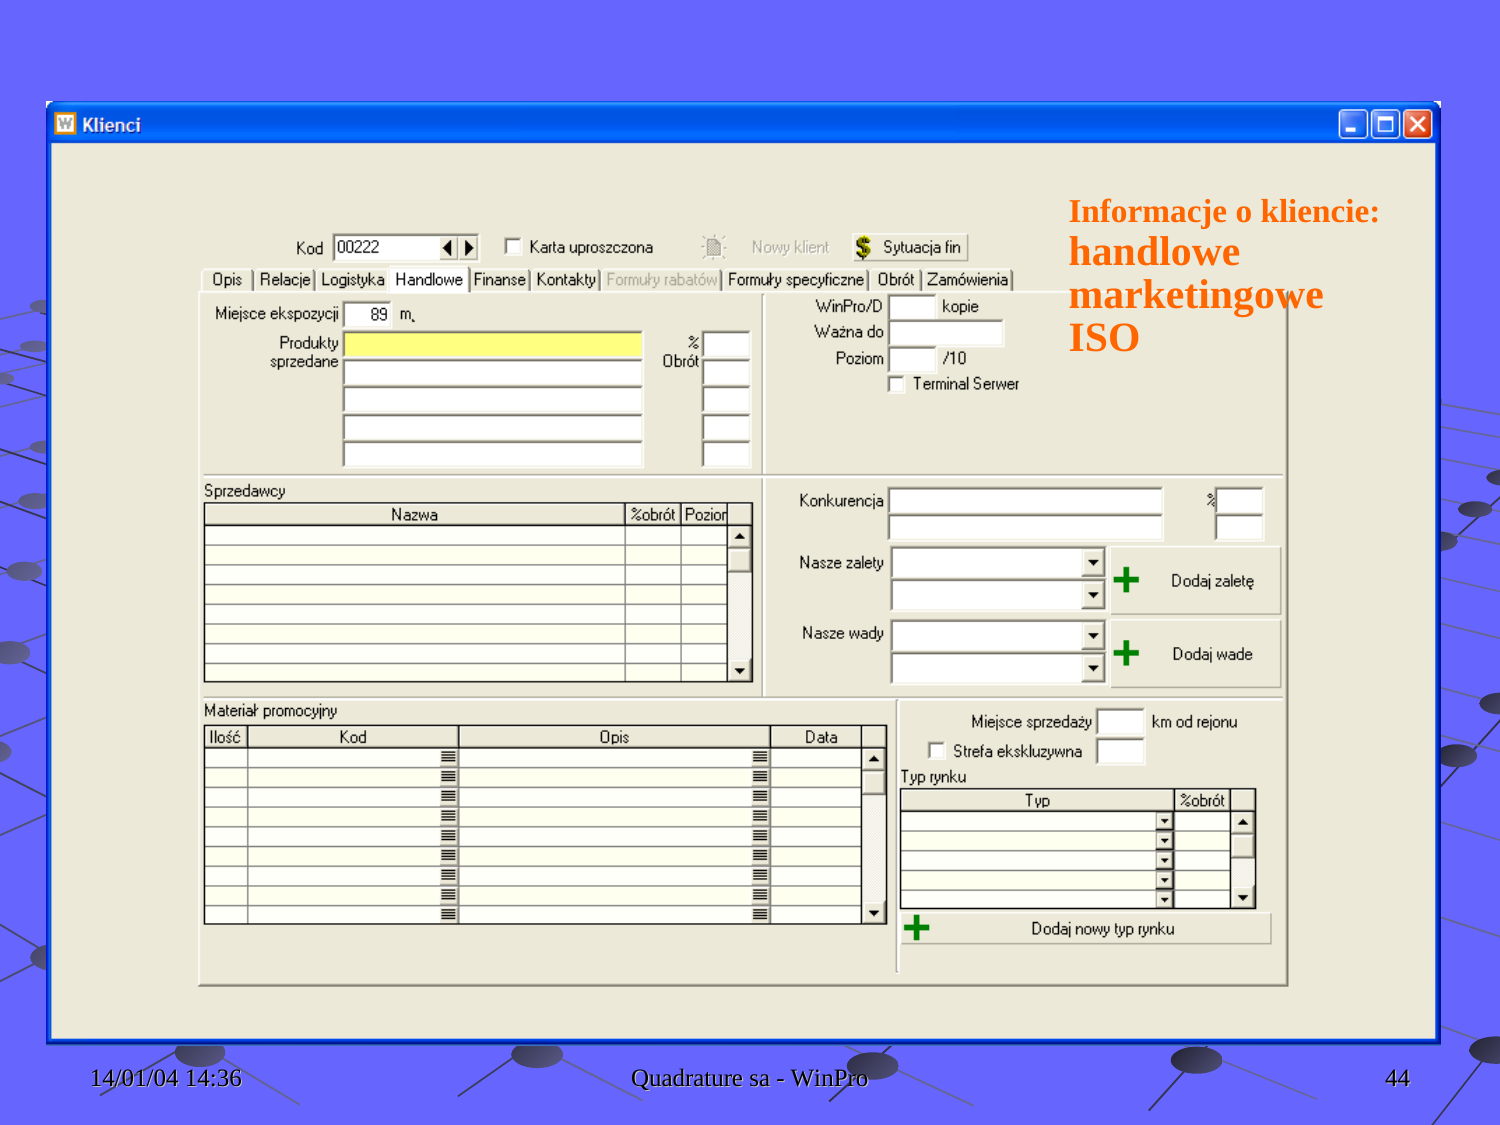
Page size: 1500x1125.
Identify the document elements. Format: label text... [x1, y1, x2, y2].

text_box Informacje o kliencie: handlowe marketingowe ISO [1068, 187, 1398, 361]
picture [46, 101, 1441, 1046]
